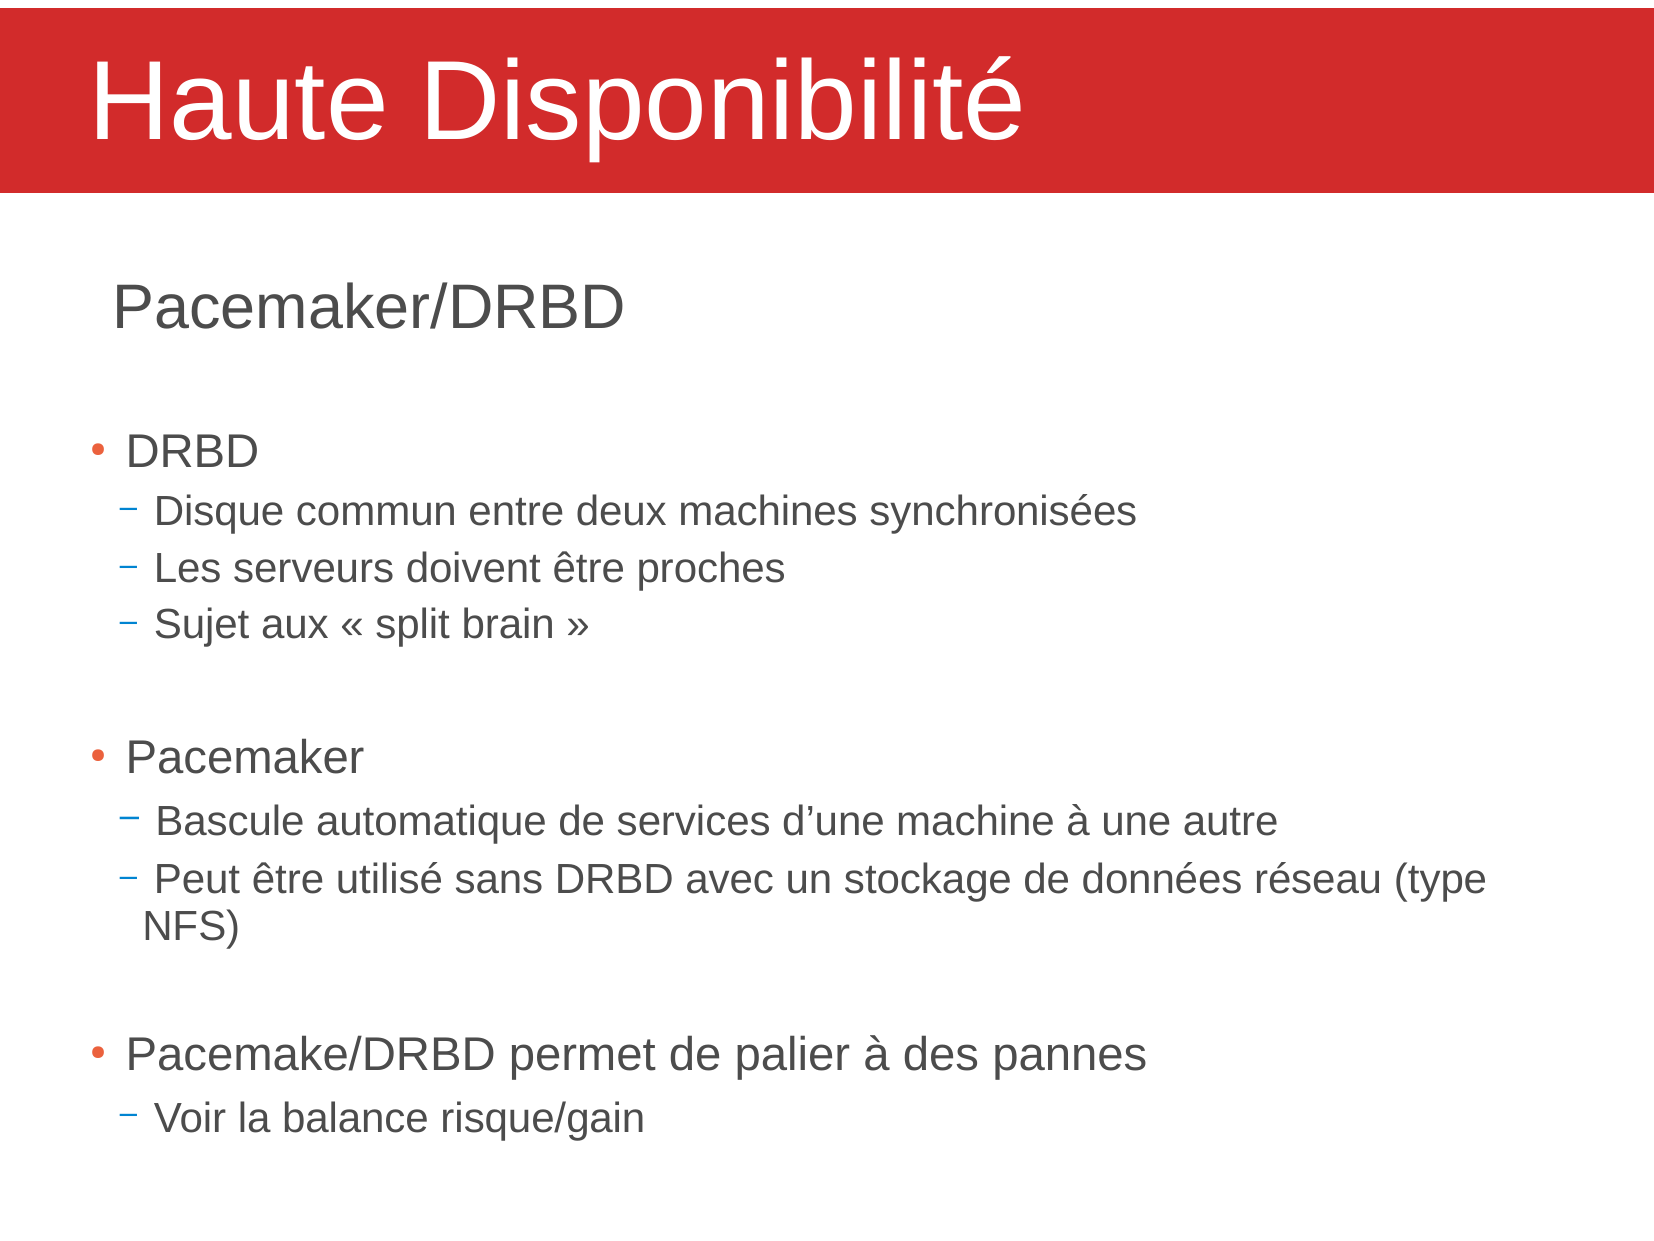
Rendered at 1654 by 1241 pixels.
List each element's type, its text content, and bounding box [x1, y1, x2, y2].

list Pacemaker/DRBD DRBD Disque commun entre deux machines synchronisées Les serveurs doivent être proches Sujet aux « split brain » Pacemaker Bascule automatique de services d’une machine à une autre Peut être utilisé sans DRBD avec un stockage de données réseau (type NFS) Pacemake/DRBD permet de palier à des pannes Voir la balance risque/gain [82, 271, 1571, 1158]
title Haute Disponibilité [0, 8, 1654, 193]
